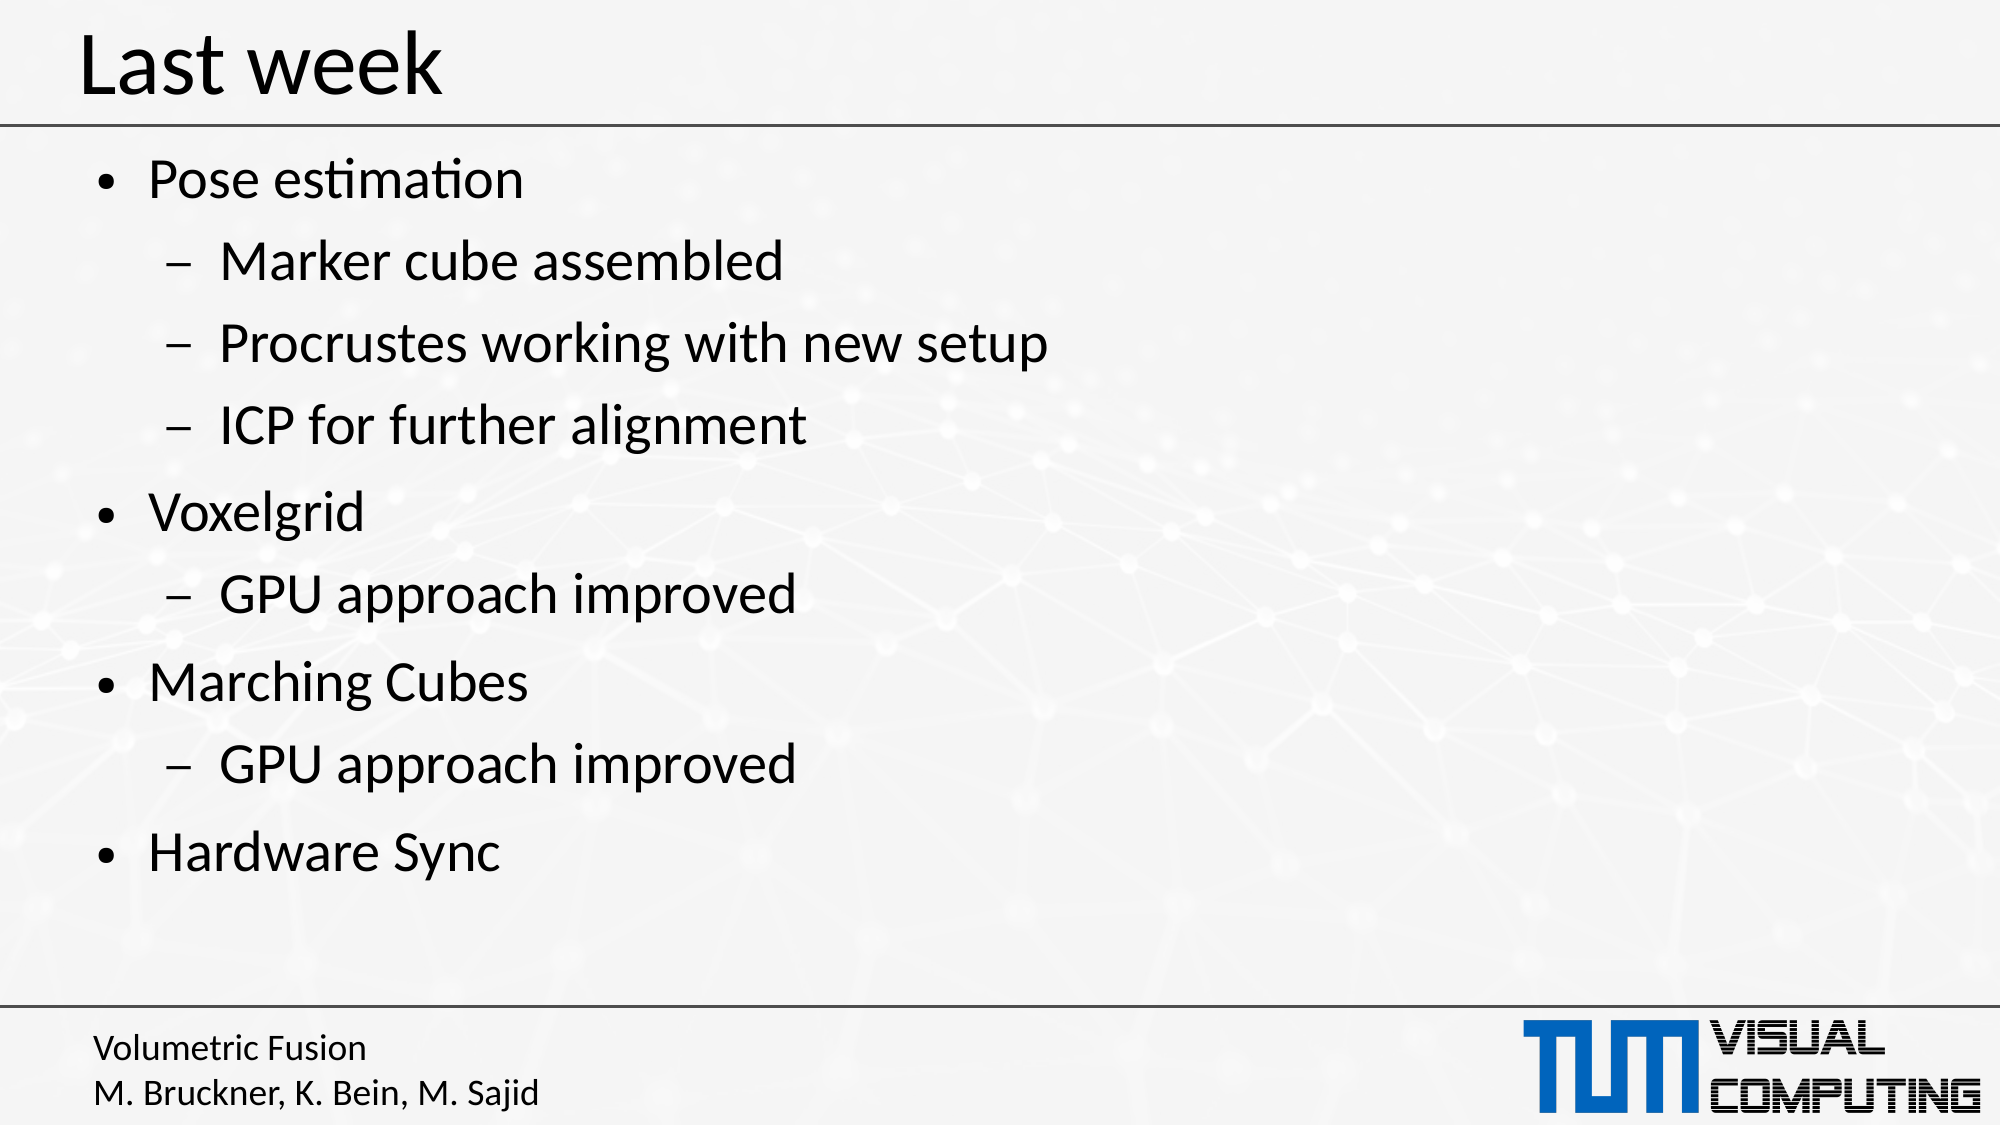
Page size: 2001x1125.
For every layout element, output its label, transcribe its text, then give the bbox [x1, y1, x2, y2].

picture [1523, 1018, 1983, 1117]
title Last week [78, 0, 1510, 143]
list Pose estimation Marker cube assembled Procrustes working with new setup ICP for further alignment Voxelgrid GPU approach improved Marching Cubes GPU approach improved Hardware Sync [78, 154, 1925, 968]
